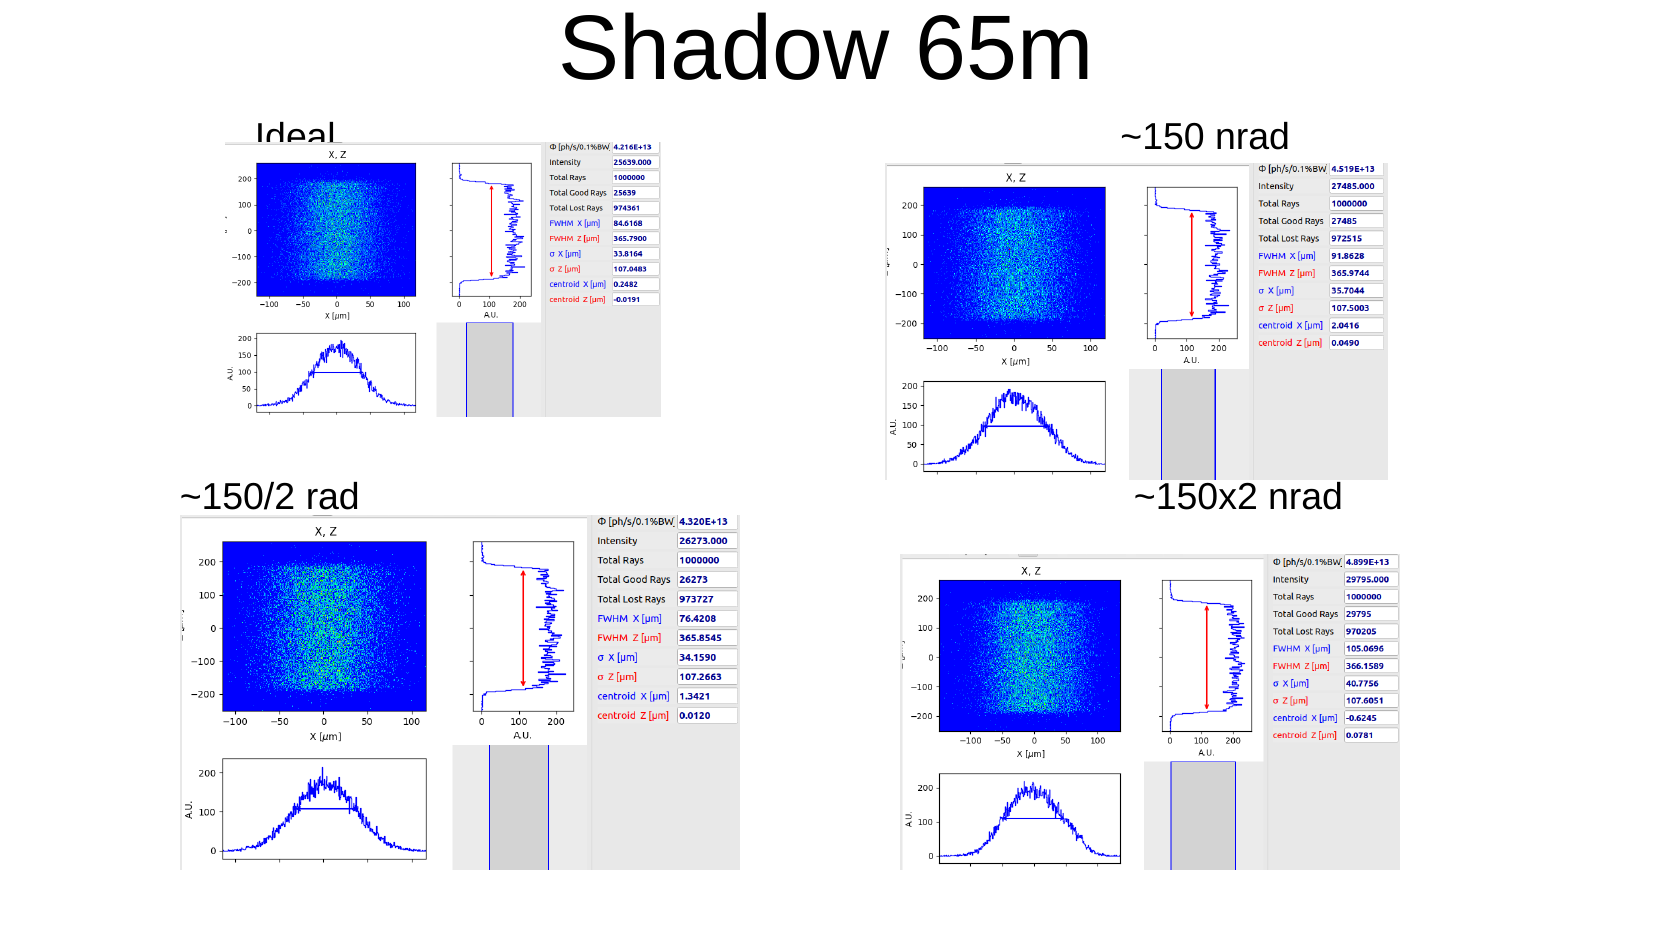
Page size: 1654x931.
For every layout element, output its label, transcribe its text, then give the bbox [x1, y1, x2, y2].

picture [225, 142, 661, 417]
title Shadow 65m [82, 0, 1571, 126]
picture [885, 163, 1388, 481]
picture [180, 515, 740, 871]
picture [900, 554, 1400, 871]
text_box ~150/2 rad ~150x2 nrad [165, 468, 1441, 568]
text_box Ideal ~150 nrad [240, 108, 1426, 166]
